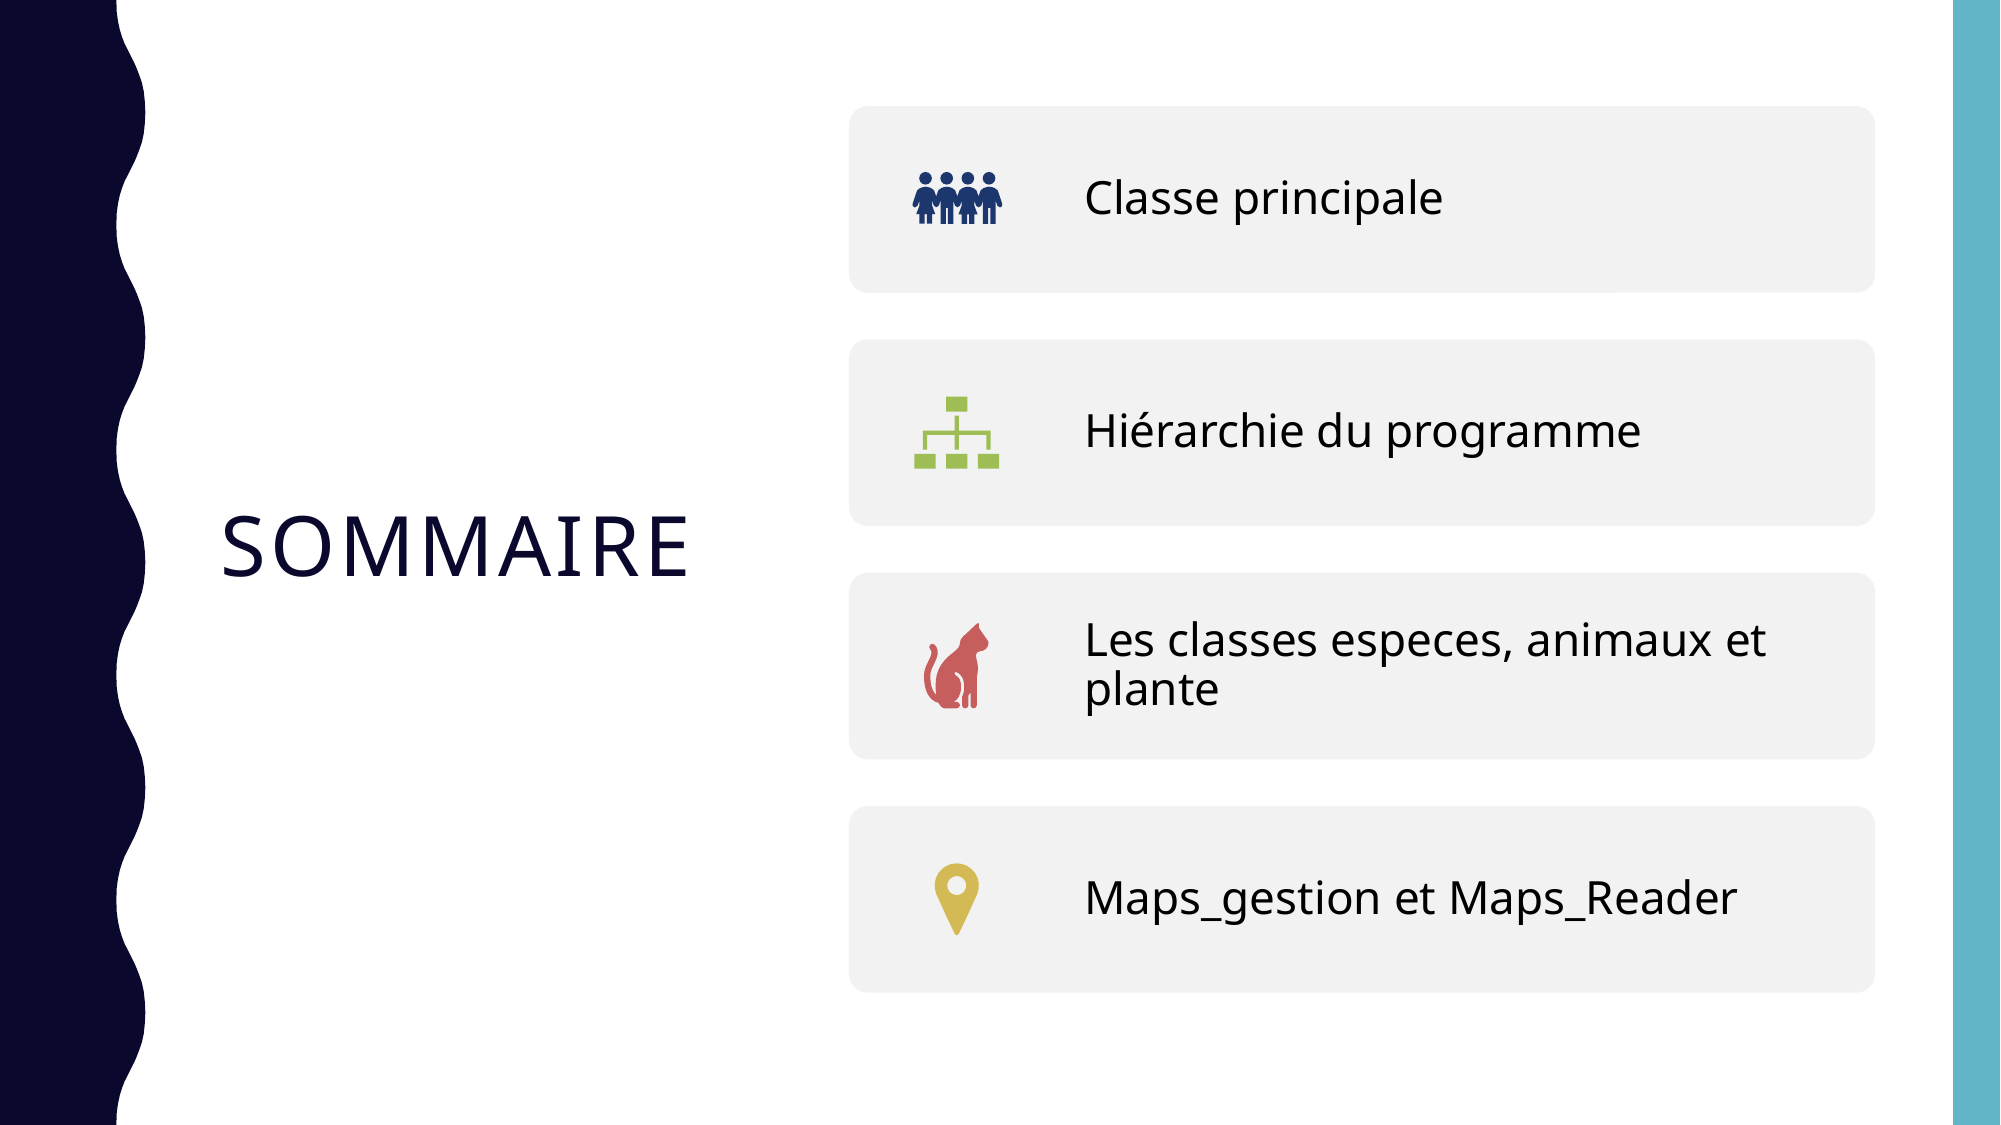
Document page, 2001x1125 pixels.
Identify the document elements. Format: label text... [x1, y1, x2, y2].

text_box [848, 572, 1064, 760]
text_box [848, 106, 1064, 293]
text_box [848, 339, 1064, 527]
text_box Hiérarchie du programme [1064, 339, 1876, 527]
text_box [848, 805, 1064, 993]
title Sommaire [205, 105, 761, 994]
text_box Classe principale [1064, 106, 1876, 293]
text_box Les classes especes, animaux et plante [1064, 572, 1876, 760]
text_box Maps_gestion et Maps_Reader [1064, 805, 1876, 993]
